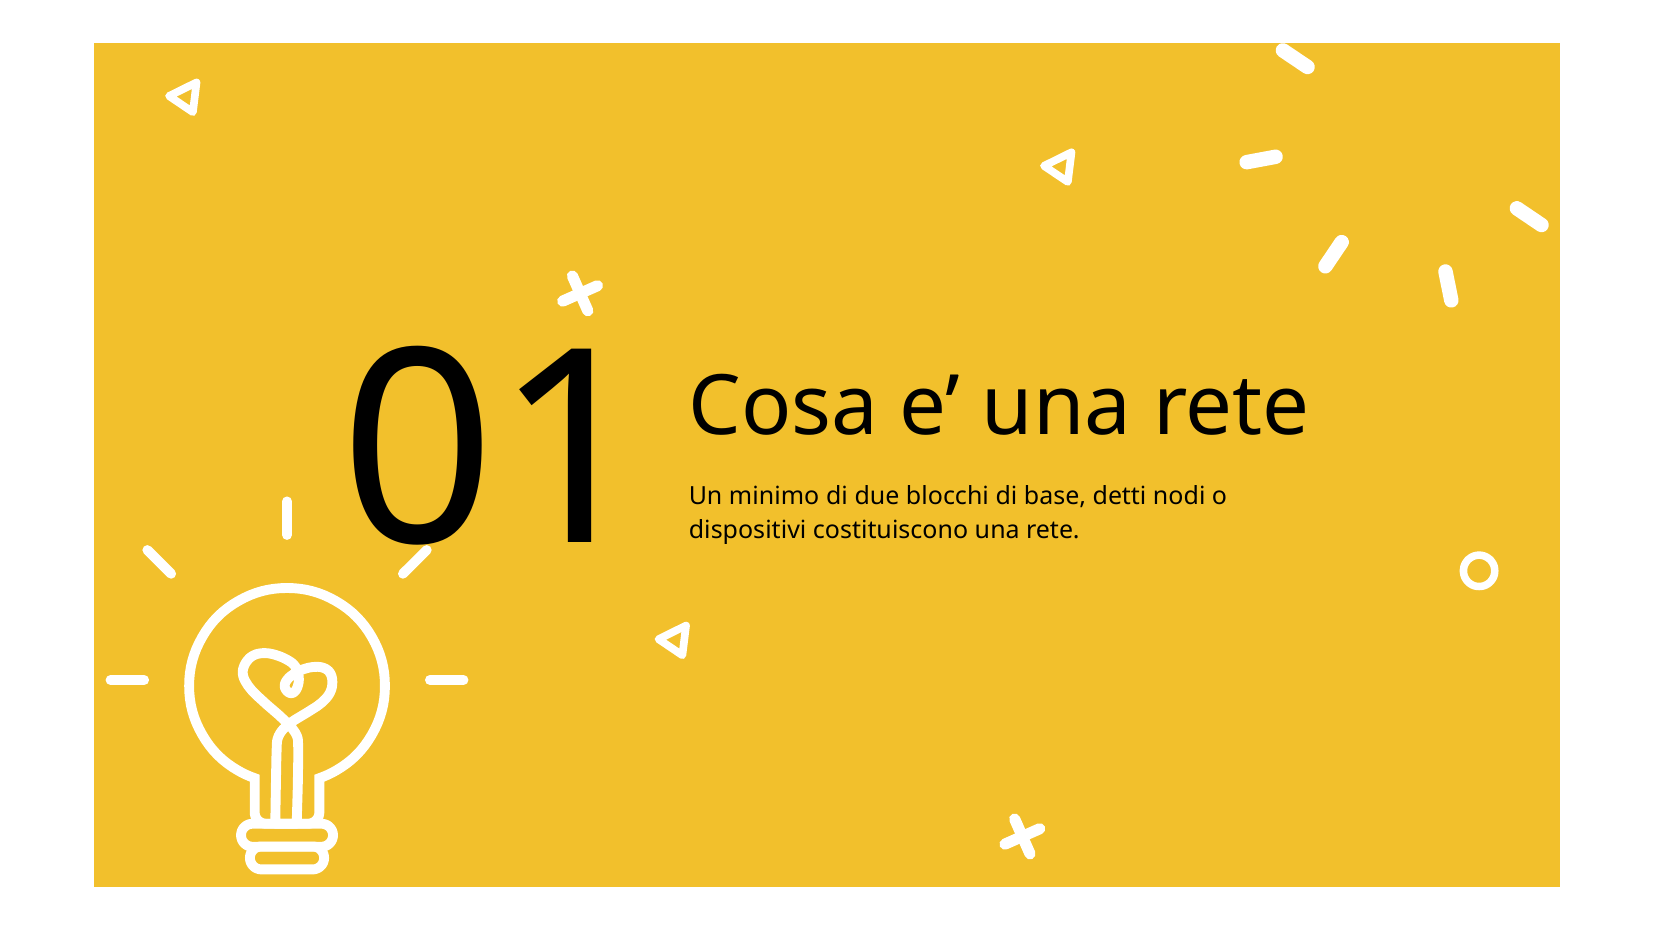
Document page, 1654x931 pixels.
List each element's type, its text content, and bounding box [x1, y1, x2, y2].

title 01 [340, 252, 686, 622]
text_box Un minimo di due blocchi di base, detti nodi o dispositivi costituiscono una rete. [688, 460, 1349, 564]
title Cosa e’ una rete [688, 345, 1409, 459]
